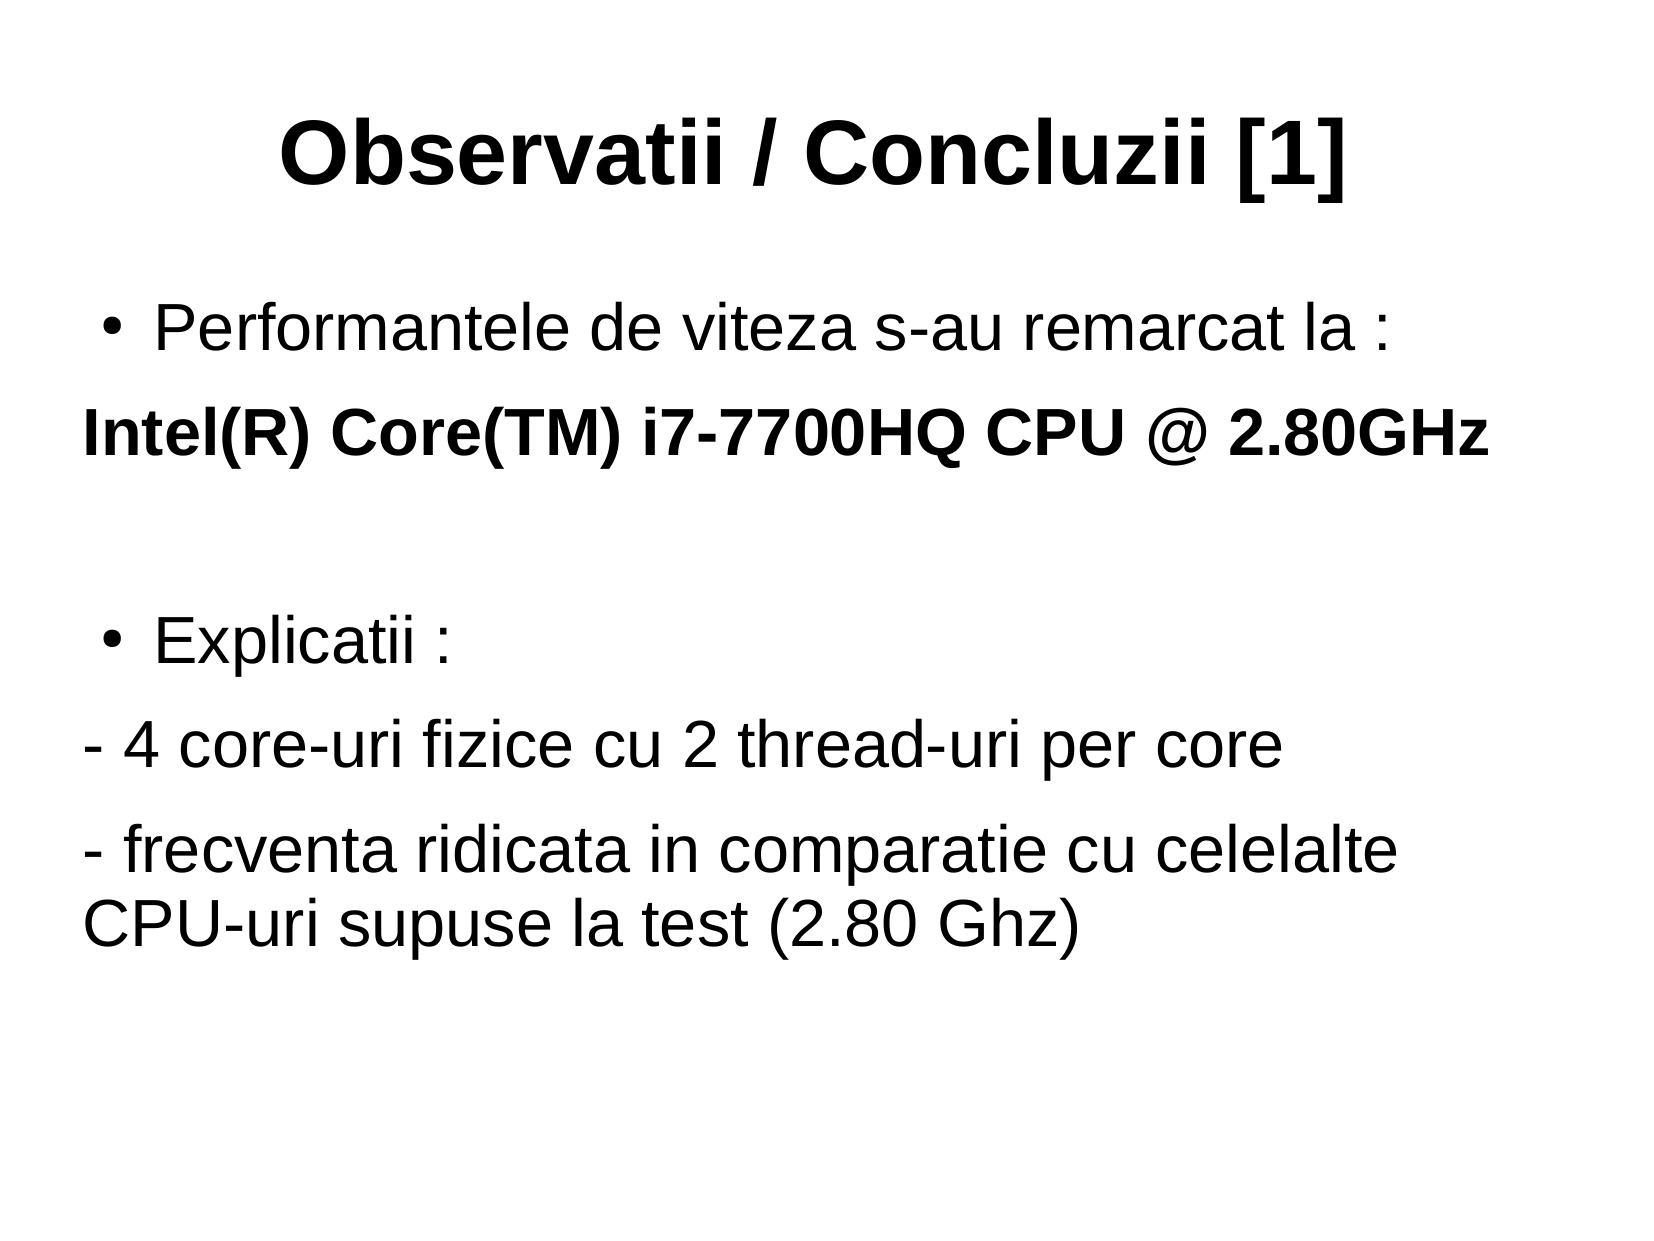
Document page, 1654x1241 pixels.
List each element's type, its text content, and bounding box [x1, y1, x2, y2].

list Performantele de viteza s-au remarcat la : Intel(R) Core(TM) i7-7700HQ CPU @ 2.80GHz Explicatii : - 4 core-uri fizice cu 2 thread-uri per core - frecventa ridicata in comparatie cu celelalte CPU-uri supuse la test (2.80 Ghz) [82, 290, 1571, 1010]
title Observatii / Concluzii [1] [82, 49, 1571, 257]
